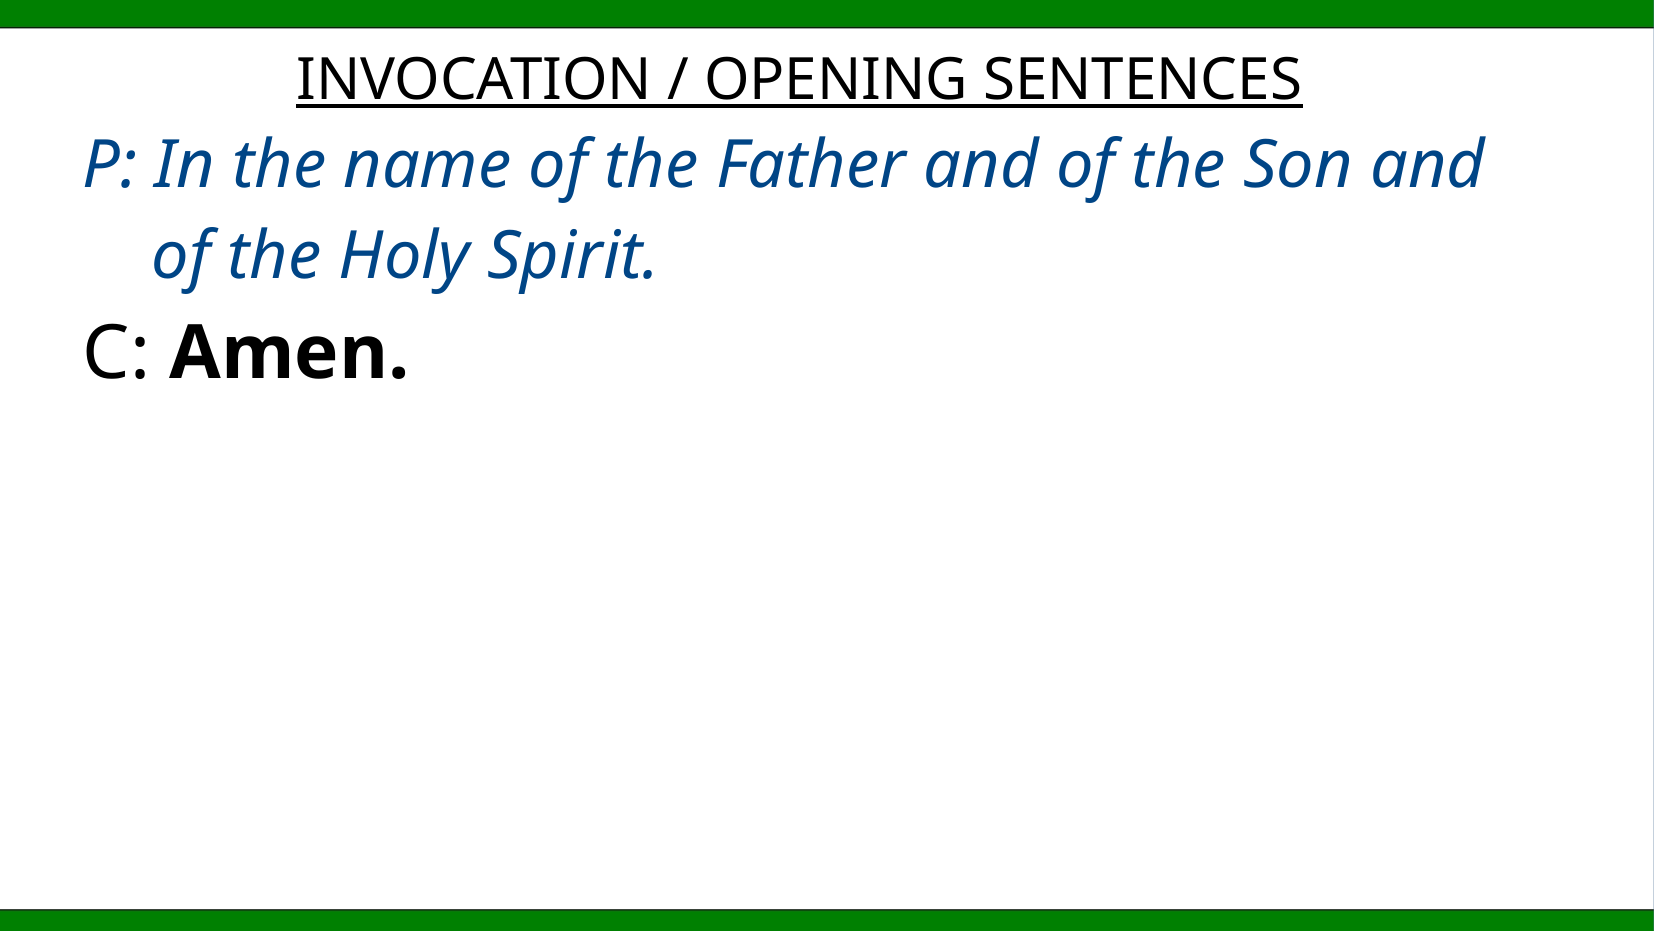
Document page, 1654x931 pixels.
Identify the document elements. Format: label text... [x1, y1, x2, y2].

picture [0, 0, 1654, 931]
title INVOCATION / OPENING SENTENCES P: In the name of the Father and of the Son and of the Holy Spirit. C: Amen. [82, 37, 1571, 392]
